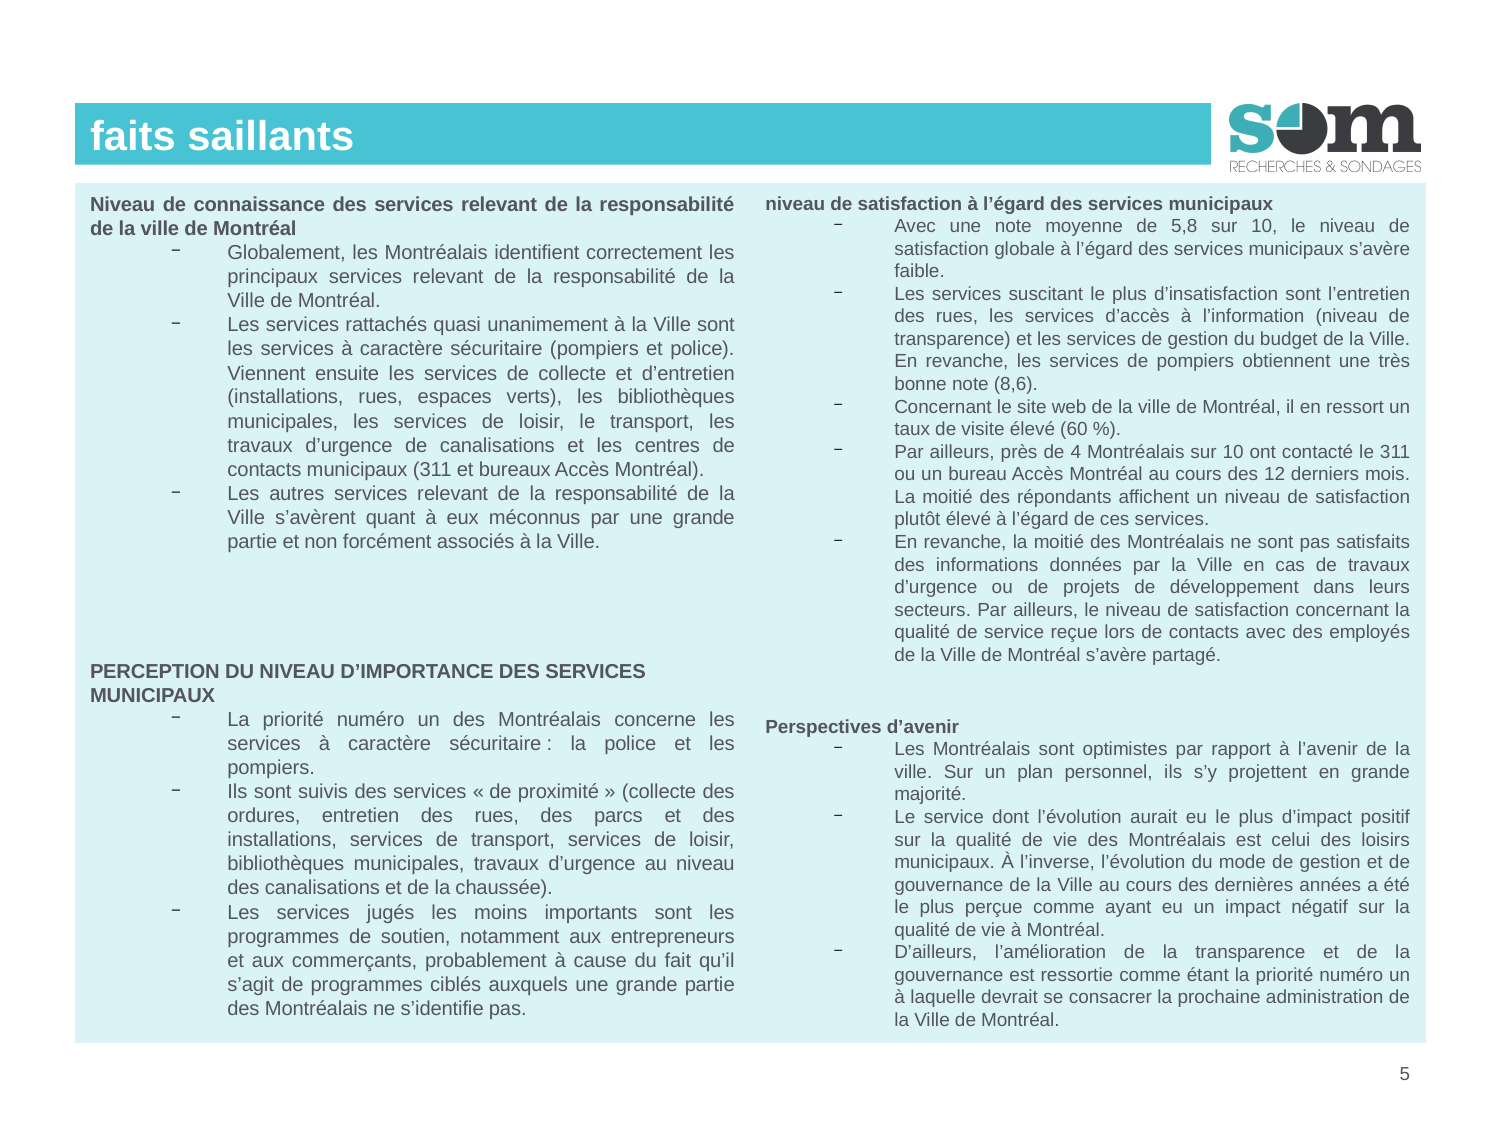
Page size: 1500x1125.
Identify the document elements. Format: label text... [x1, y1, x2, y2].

slide_number <numéro> [1074, 1043, 1425, 1103]
list niveau de satisfaction à l’égard des services municipaux Avec une note moyenne de 5,8 sur 10, le niveau de satisfaction globale à l’égard des services municipaux s’avère faible. Les services suscitant le plus d’insatisfaction sont l’entretien des rues, les services d’accès à l’information (niveau de transparence) et les services de gestion du budget de la Ville. En revanche, les services de pompiers obtiennent une très bonne note (8,6). Concernant le site web de la ville de Montréal, il en ressort un taux de visite élevé (60 %). Par ailleurs, près de 4 Montréalais sur 10 ont contacté le 311 ou un bureau Accès Montréal au cours des 12 derniers mois. La moitié des répondants affichent un niveau de satisfaction plutôt élevé à l’égard de ces services. En revanche, la moitié des Montréalais ne sont pas satisfaits des informations données par la Ville en cas de travaux d’urgence ou de projets de développement dans leurs secteurs. Par ailleurs, le niveau de satisfaction concernant la qualité de service reçue lors de contacts avec des employés de la Ville de Montréal s’avère partagé. Perspectives d’avenir Les Montréalais sont optimistes par rapport à l’avenir de la ville. Sur un plan personnel, ils s’y projettent en grande majorité. Le service dont l’évolution aurait eu le plus d’impact positif sur la qualité de vie des Montréalais est celui des loisirs municipaux. À l’inverse, l’évolution du mode de gestion et de gouvernance de la Ville au cours des dernières années a été le plus perçue comme ayant eu un impact négatif sur la qualité de vie à Montréal. D’ailleurs, l’amélioration de la transparence et de la gouvernance est ressortie comme étant la priorité numéro un à laquelle devrait se consacrer la prochaine administration de la Ville de Montréal. [750, 183, 1426, 1043]
list Niveau de connaissance des services relevant de la responsabilité de la ville de Montréal Globalement, les Montréalais identifient correctement les principaux services relevant de la responsabilité de la Ville de Montréal. Les services rattachés quasi unanimement à la Ville sont les services à caractère sécuritaire (pompiers et police). Viennent ensuite les services de collecte et d’entretien (installations, rues, espaces verts), les bibliothèques municipales, les services de loisir, le transport, les travaux d’urgence de canalisations et les centres de contacts municipaux (311 et bureaux Accès Montréal). Les autres services relevant de la responsabilité de la Ville s’avèrent quant à eux méconnus par une grande partie et non forcément associés à la Ville. PERCEPTION DU NIVEAU D’IMPORTANCE DES SERVICES MUNICIPAUX La priorité numéro un des Montréalais concerne les services à caractère sécuritaire : la police et les pompiers. Ils sont suivis des services « de proximité » (collecte des ordures, entretien des rues, des parcs et des installations, services de transport, services de loisir, bibliothèques municipales, travaux d’urgence au niveau des canalisations et de la chaussée). Les services jugés les moins importants sont les programmes de soutien, notamment aux entrepreneurs et aux commerçants, probablement à cause du fait qu’il s’agit de programmes ciblés auxquels une grande partie des Montréalais ne s’identifie pas. [75, 183, 750, 1043]
picture [1229, 103, 1421, 172]
title faits saillants [75, 103, 1212, 165]
